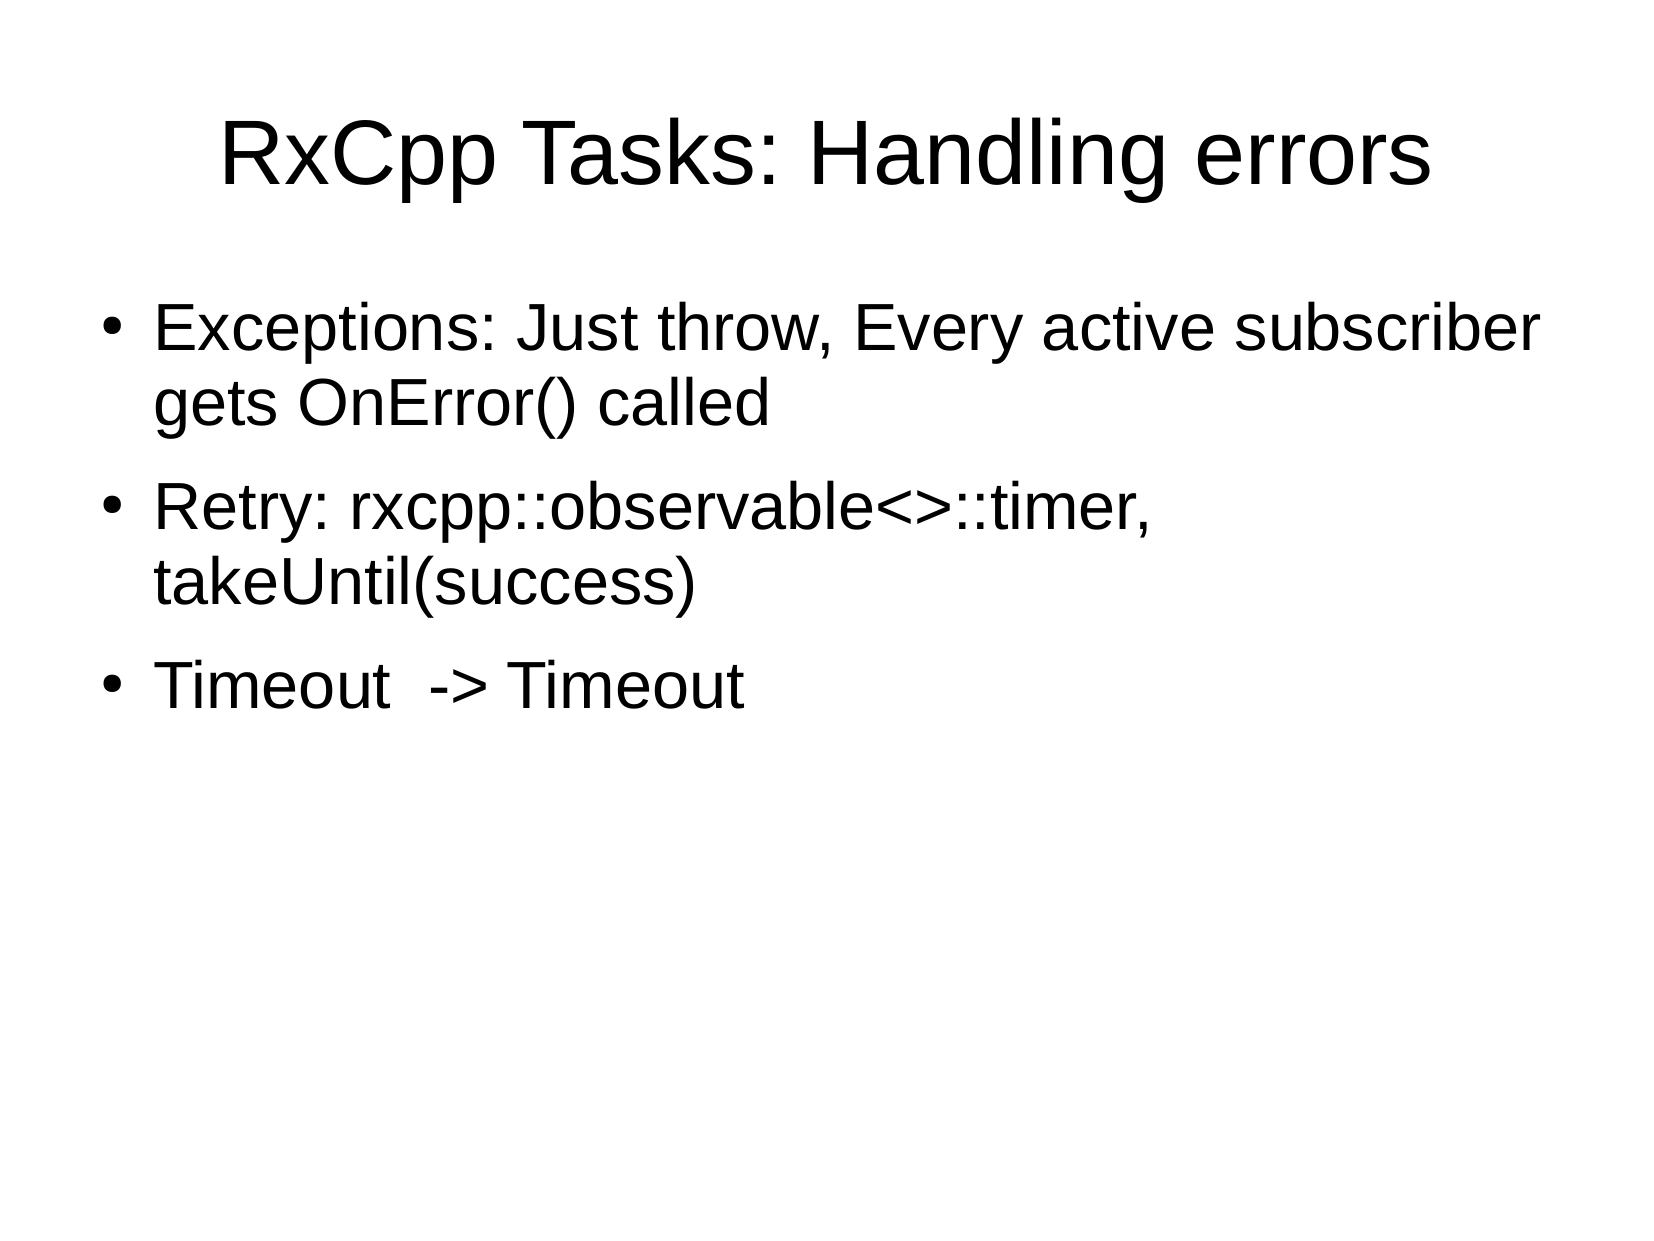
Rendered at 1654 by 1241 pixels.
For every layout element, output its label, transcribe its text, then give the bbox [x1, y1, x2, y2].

list Exceptions: Just throw, Every active subscriber gets OnError() called Retry: rxcpp::observable<>::timer, takeUntil(success) Timeout -> Timeout [82, 290, 1571, 1109]
title RxCpp Tasks: Handling errors [82, 49, 1571, 257]
